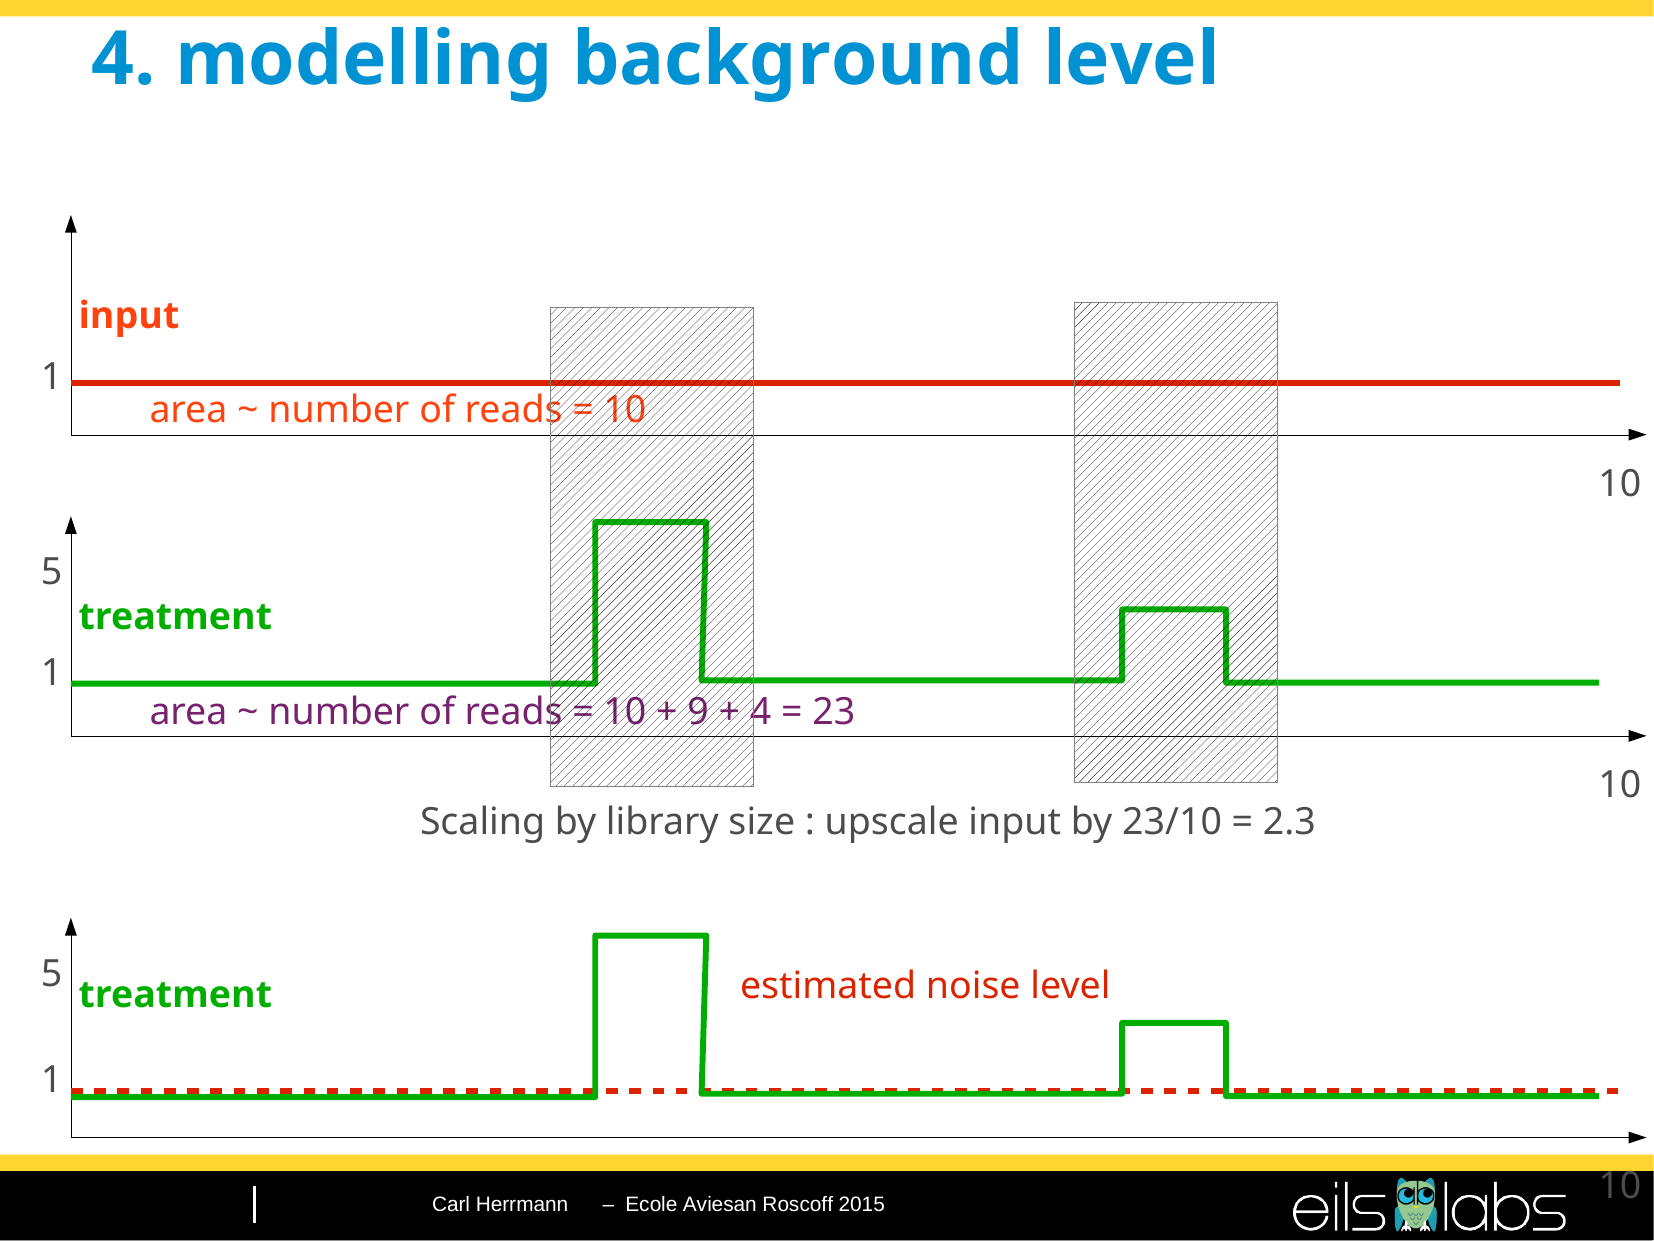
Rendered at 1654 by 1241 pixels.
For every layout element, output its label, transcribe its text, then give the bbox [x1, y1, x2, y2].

text_box 10 [1583, 750, 1654, 817]
text_box area ~ number of reads = 10 + 9 + 4 = 23 [134, 676, 550, 680]
text_box input [63, 281, 195, 348]
text_box treatment [63, 582, 288, 649]
text_box 10 [1583, 1151, 1654, 1218]
text_box [1074, 302, 1278, 783]
text_box area ~ number of reads = 10 + 9 + 4 = 23 [754, 684, 870, 743]
text_box area ~ number of reads = 10 + 9 + 4 = 23 [134, 687, 550, 743]
text_box area ~ number of reads = 10 [134, 375, 550, 442]
title 4. modelling background level [76, 2, 1565, 169]
picture [1292, 1177, 1566, 1232]
text_box 5 [25, 939, 78, 1006]
text_box 1 [25, 637, 78, 704]
text_box 5 [25, 537, 78, 604]
text_box 10 [1583, 448, 1654, 515]
text_box [550, 307, 754, 787]
text_box treatment [63, 960, 288, 1027]
text_box estimated noise level [725, 950, 1124, 1017]
text_box 1 [25, 1045, 78, 1112]
text_box 1 [25, 342, 78, 409]
text_box Scaling by library size : upscale input by 23/10 = 2.3 [405, 786, 1326, 853]
